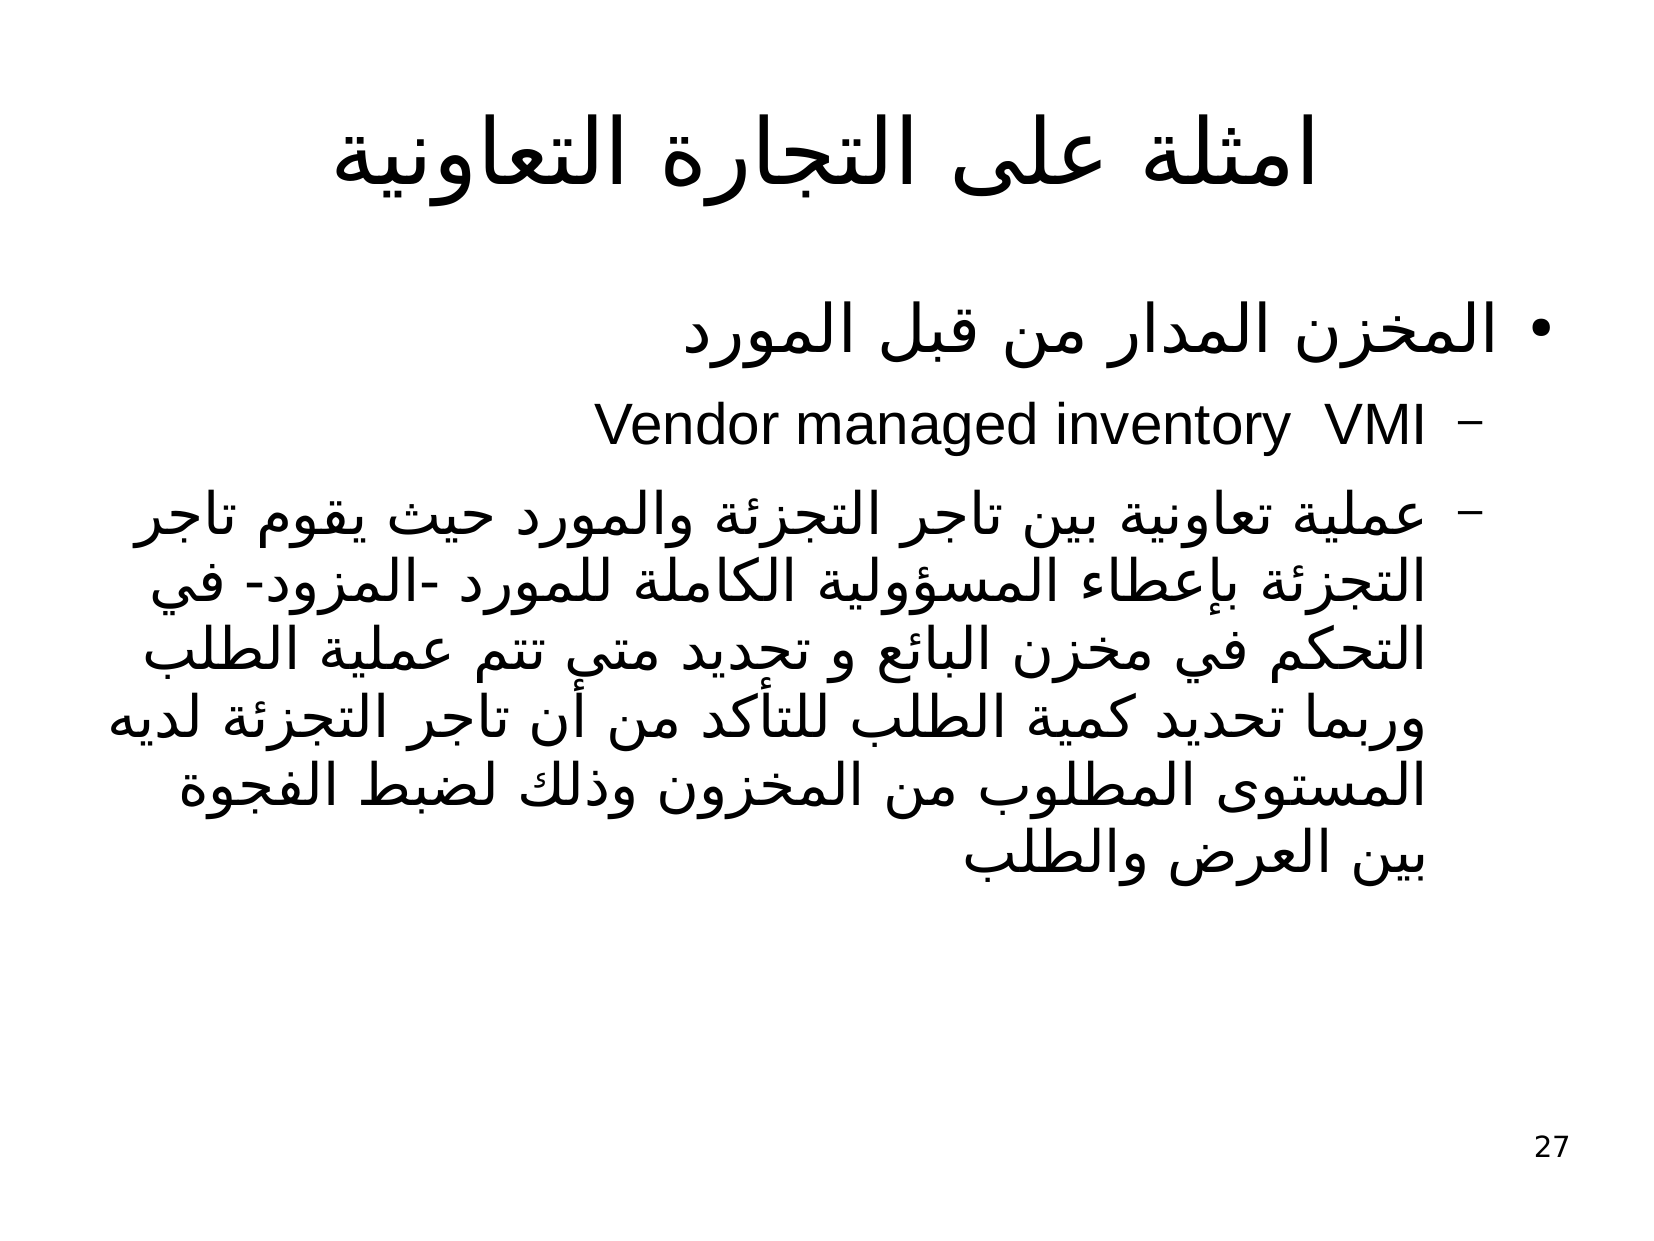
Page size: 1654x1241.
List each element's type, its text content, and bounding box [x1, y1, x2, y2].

list المخزن المدار من قبل المورد Vendor managed inventory VMI عملية تعاونية بين تاجر التجزئة والمورد حيث يقوم تاجر التجزئة بإعطاء المسؤولية الكاملة للمورد -المزود- في التحكم في مخزن البائع و تحديد متى تتم عملية الطلب وربما تحديد كمية الطلب للتأكد من أن تاجر التجزئة لديه المستوى المطلوب من المخزون وذلك لضبط الفجوة بين العرض والطلب [82, 290, 1571, 1010]
title امثلة على التجارة التعاونية [82, 49, 1571, 257]
